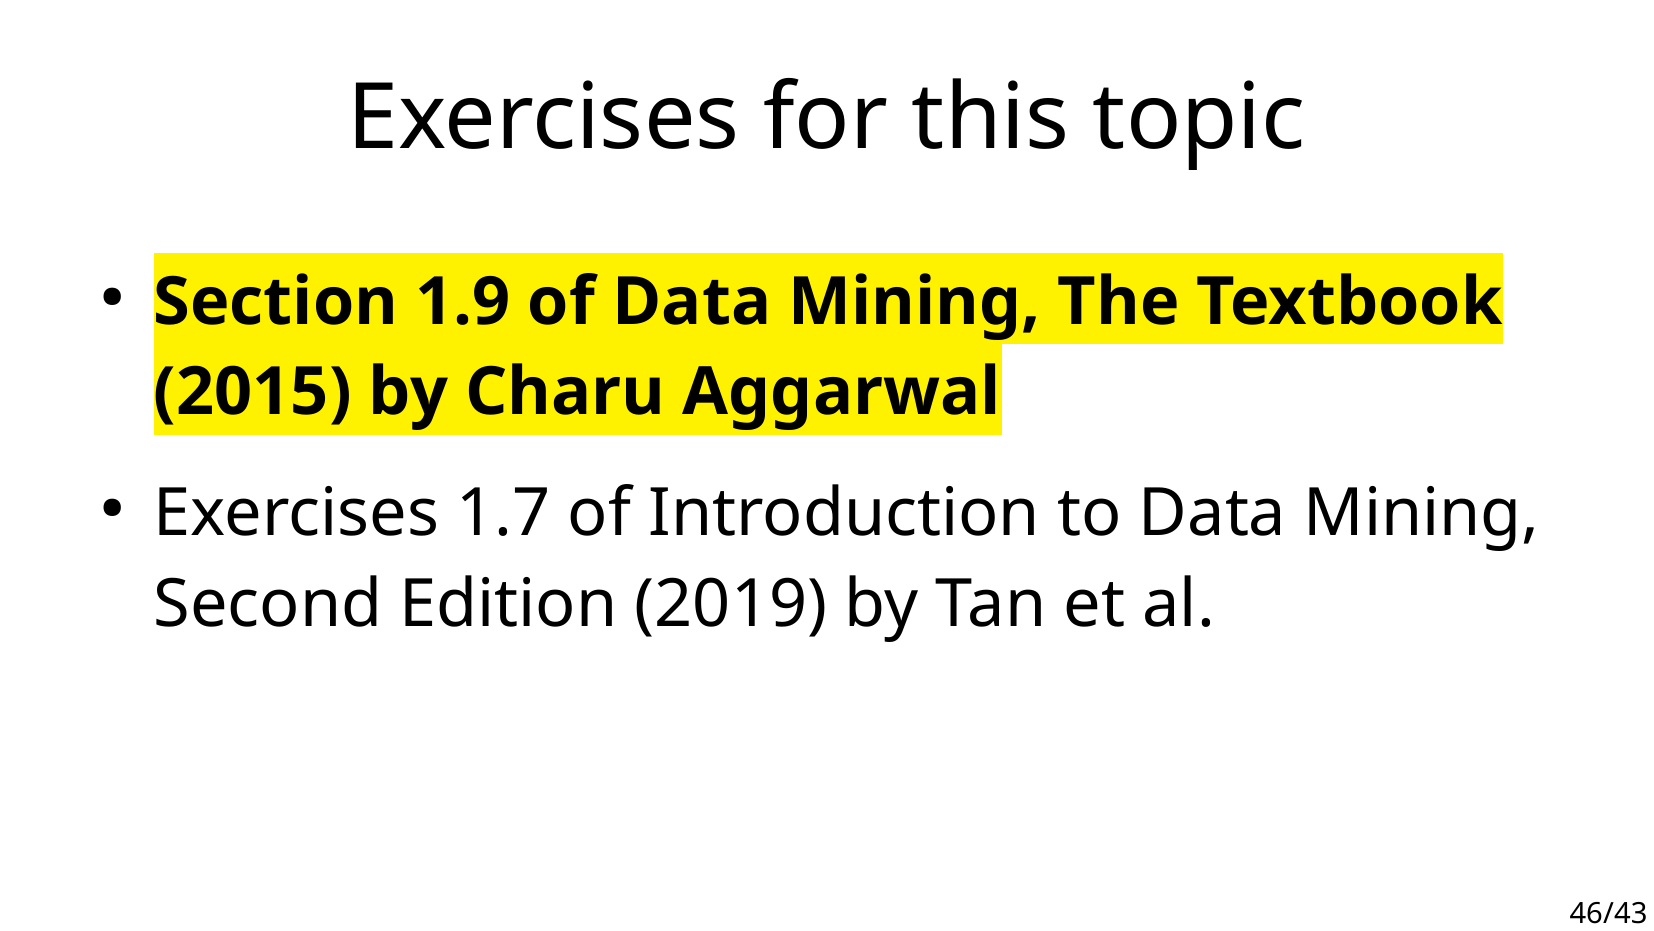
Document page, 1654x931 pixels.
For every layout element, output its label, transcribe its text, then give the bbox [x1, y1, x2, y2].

title Exercises for this topic [82, 1, 1571, 226]
list Section 1.9 of Data Mining, The Textbook (2015) by Charu Aggarwal Exercises 1.7 of Introduction to Data Mining, Second Edition (2019) by Tan et al. [82, 253, 1571, 793]
